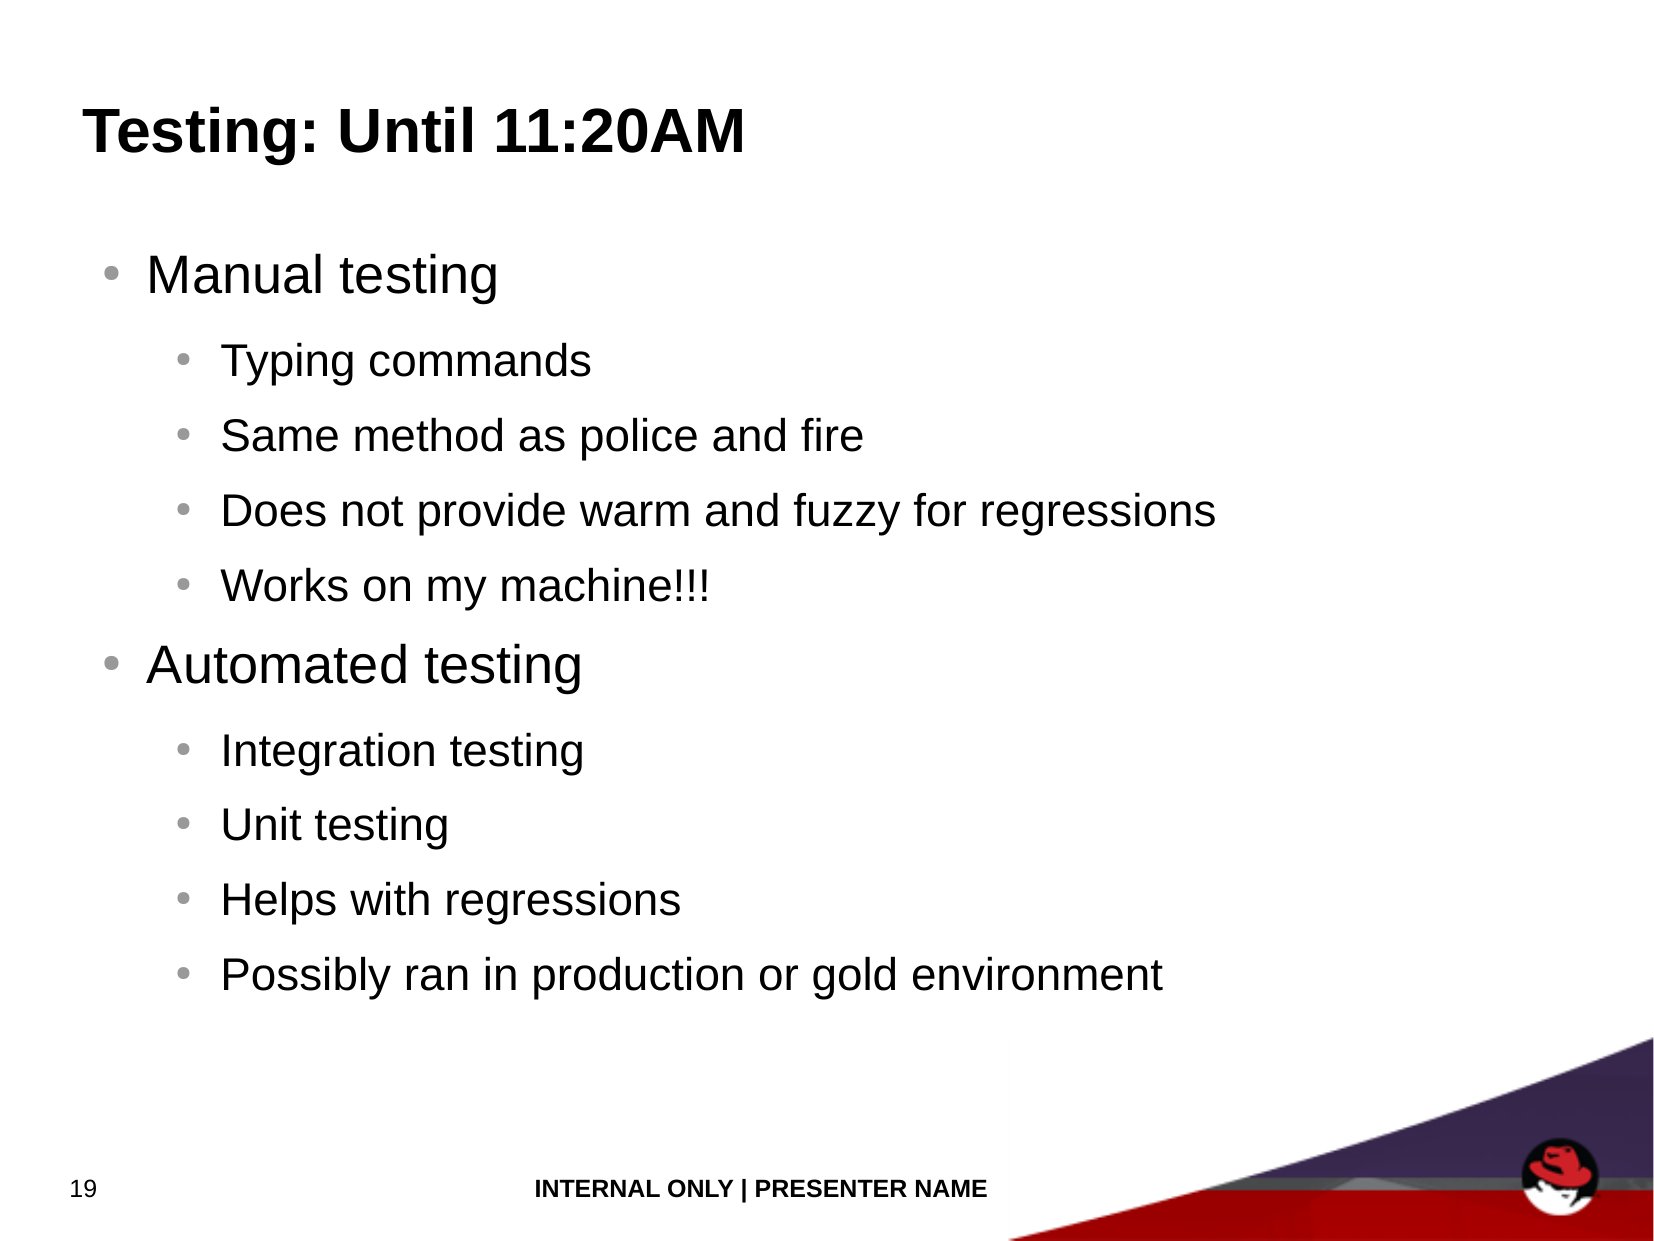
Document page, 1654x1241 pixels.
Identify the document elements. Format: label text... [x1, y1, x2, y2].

picture [1007, 1036, 1654, 1241]
title Testing: Until 11:20AM [82, 37, 1571, 226]
list Manual testing Typing commands Same method as police and fire Does not provide warm and fuzzy for regressions Works on my machine!!! Automated testing Integration testing Unit testing Helps with regressions Possibly ran in production or gold environment [86, 244, 1576, 1039]
